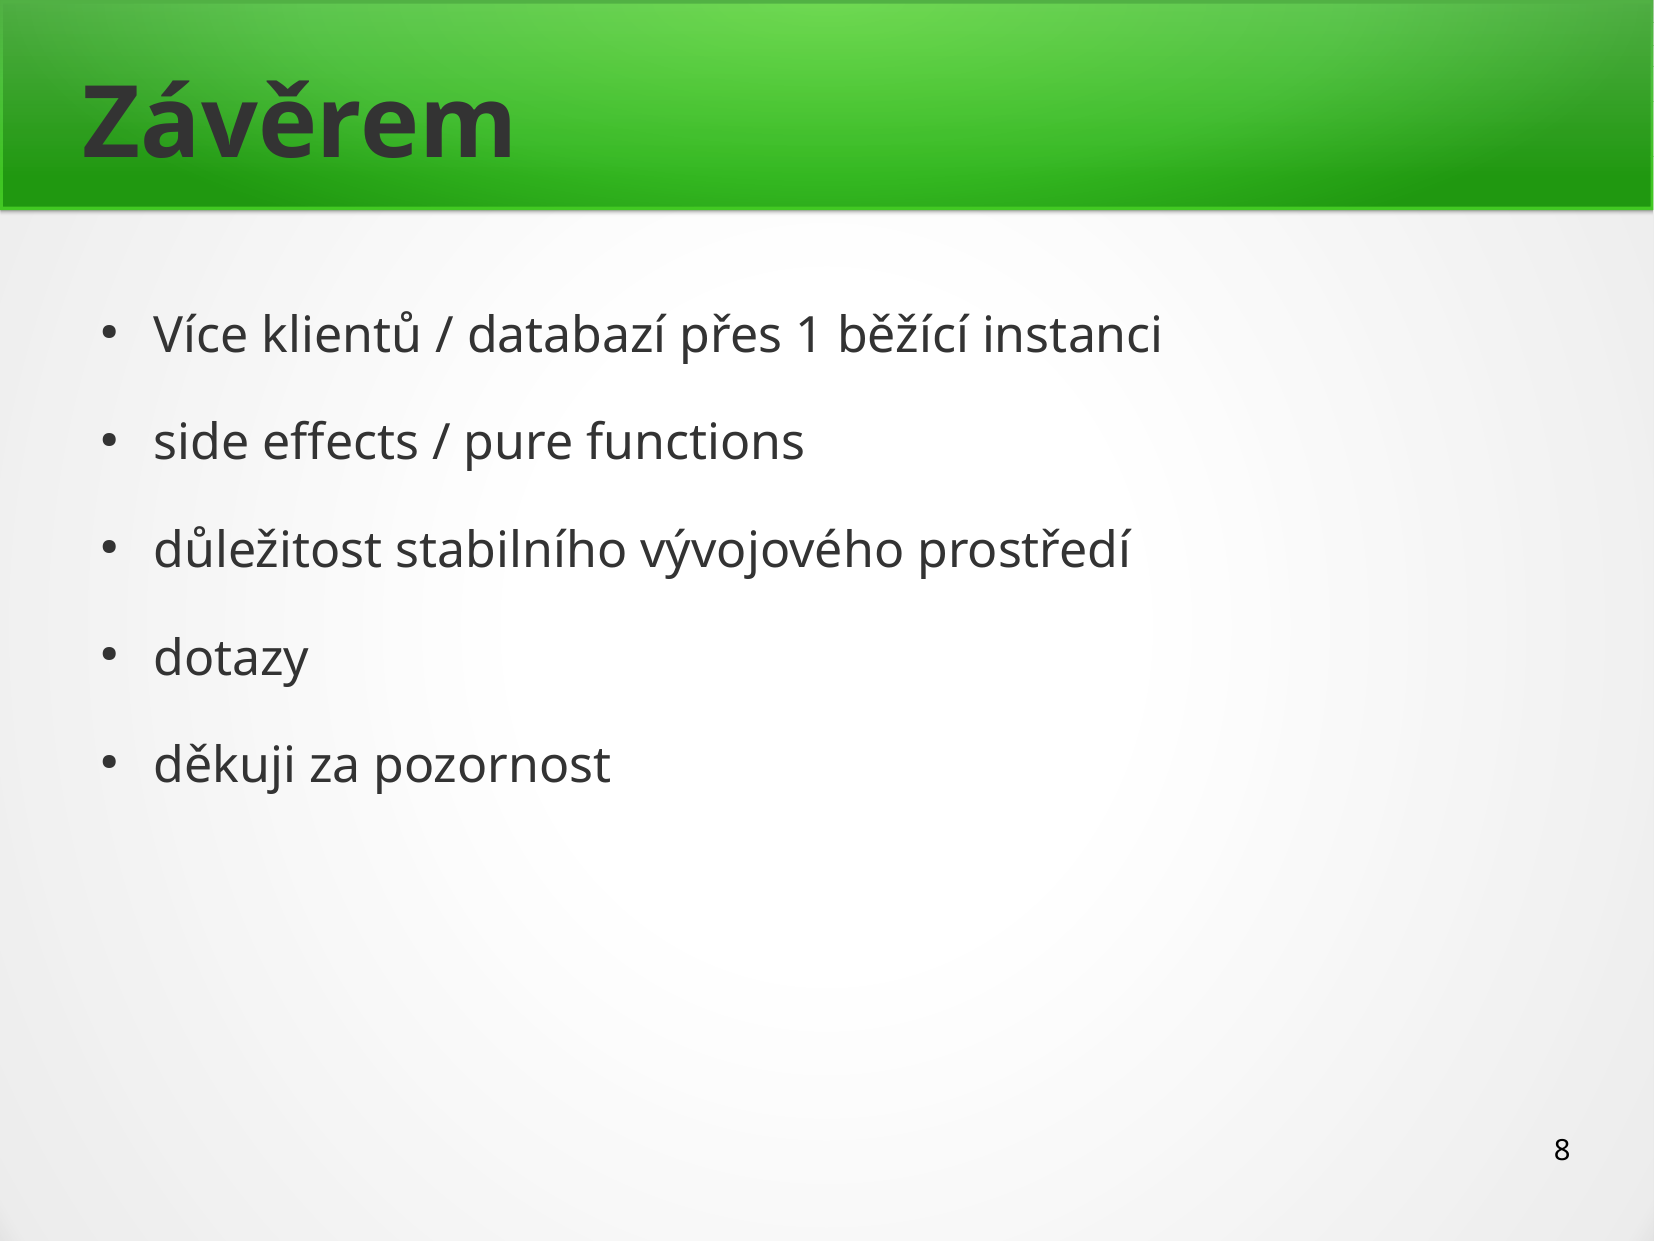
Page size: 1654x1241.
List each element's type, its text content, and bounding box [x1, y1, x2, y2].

list Více klientů / databazí přes 1 běžící instanci side effects / pure functions důležitost stabilního vývojového prostředí dotazy děkuji za pozornost [82, 299, 1571, 1019]
title Závěrem [82, 47, 1571, 189]
